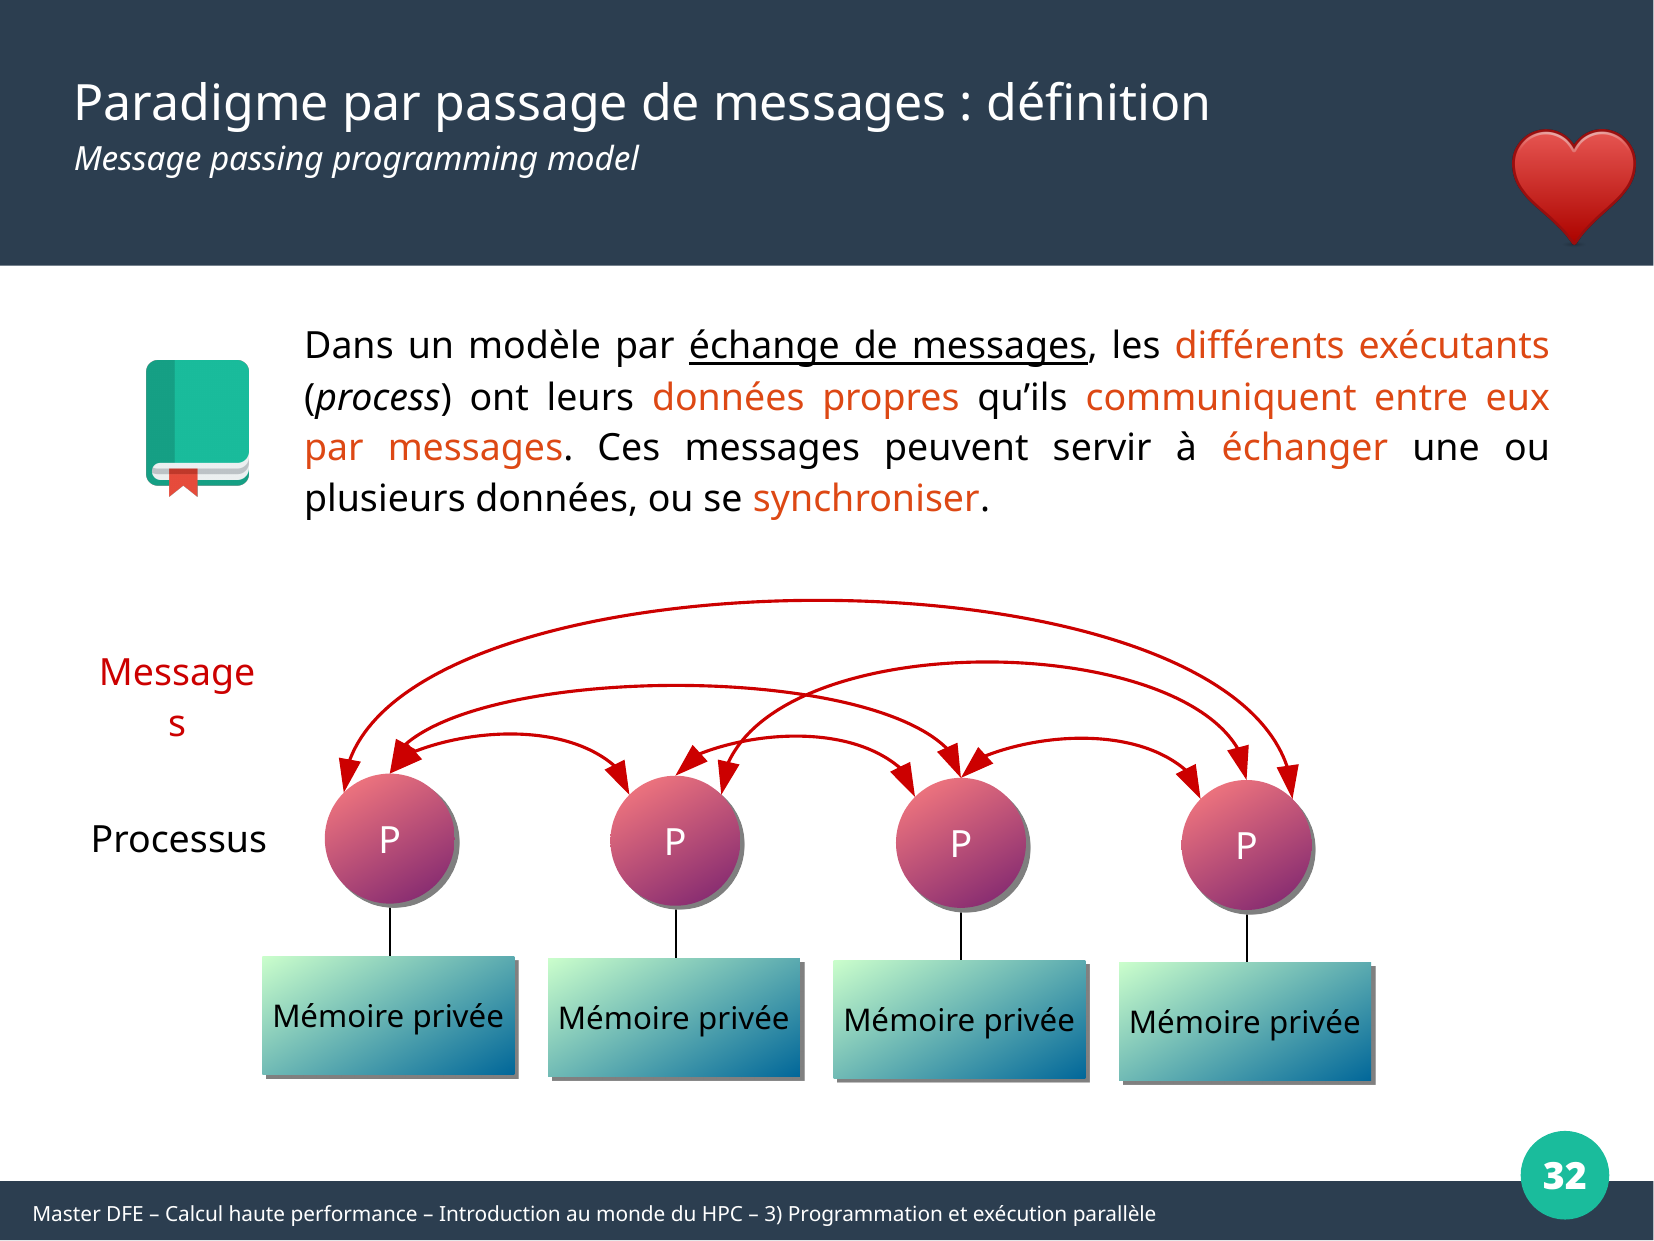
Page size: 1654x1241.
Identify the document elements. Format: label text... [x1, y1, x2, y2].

picture [129, 360, 266, 497]
text_box Mémoire privée [548, 958, 800, 1077]
text_box P [610, 775, 741, 906]
text_box P [895, 777, 1026, 908]
text_box Mémoire privée [262, 956, 515, 1075]
text_box Mémoire privée [1119, 962, 1372, 1081]
text_box Paradigme par passage de messages : définition Message passing programming model [59, 59, 1619, 209]
text_box Dans un modèle par échange de messages, les différents exécutants (process) ont leurs données propres qu’ils communiquent entre eux par messages. Ces messages peuvent servir à échanger une ou plusieurs données, ou se synchroniser. [289, 311, 1565, 530]
text_box Processus [59, 805, 299, 871]
text_box Messages [76, 637, 278, 704]
text_box Master DFE – Calcul haute performance – Introduction au monde du HPC – 3) Programmation et exécution parallèle [17, 1191, 1436, 1235]
picture [1512, 129, 1636, 248]
text_box Mémoire privée [833, 960, 1086, 1079]
text_box P [1181, 780, 1312, 910]
text_box P [324, 773, 455, 904]
